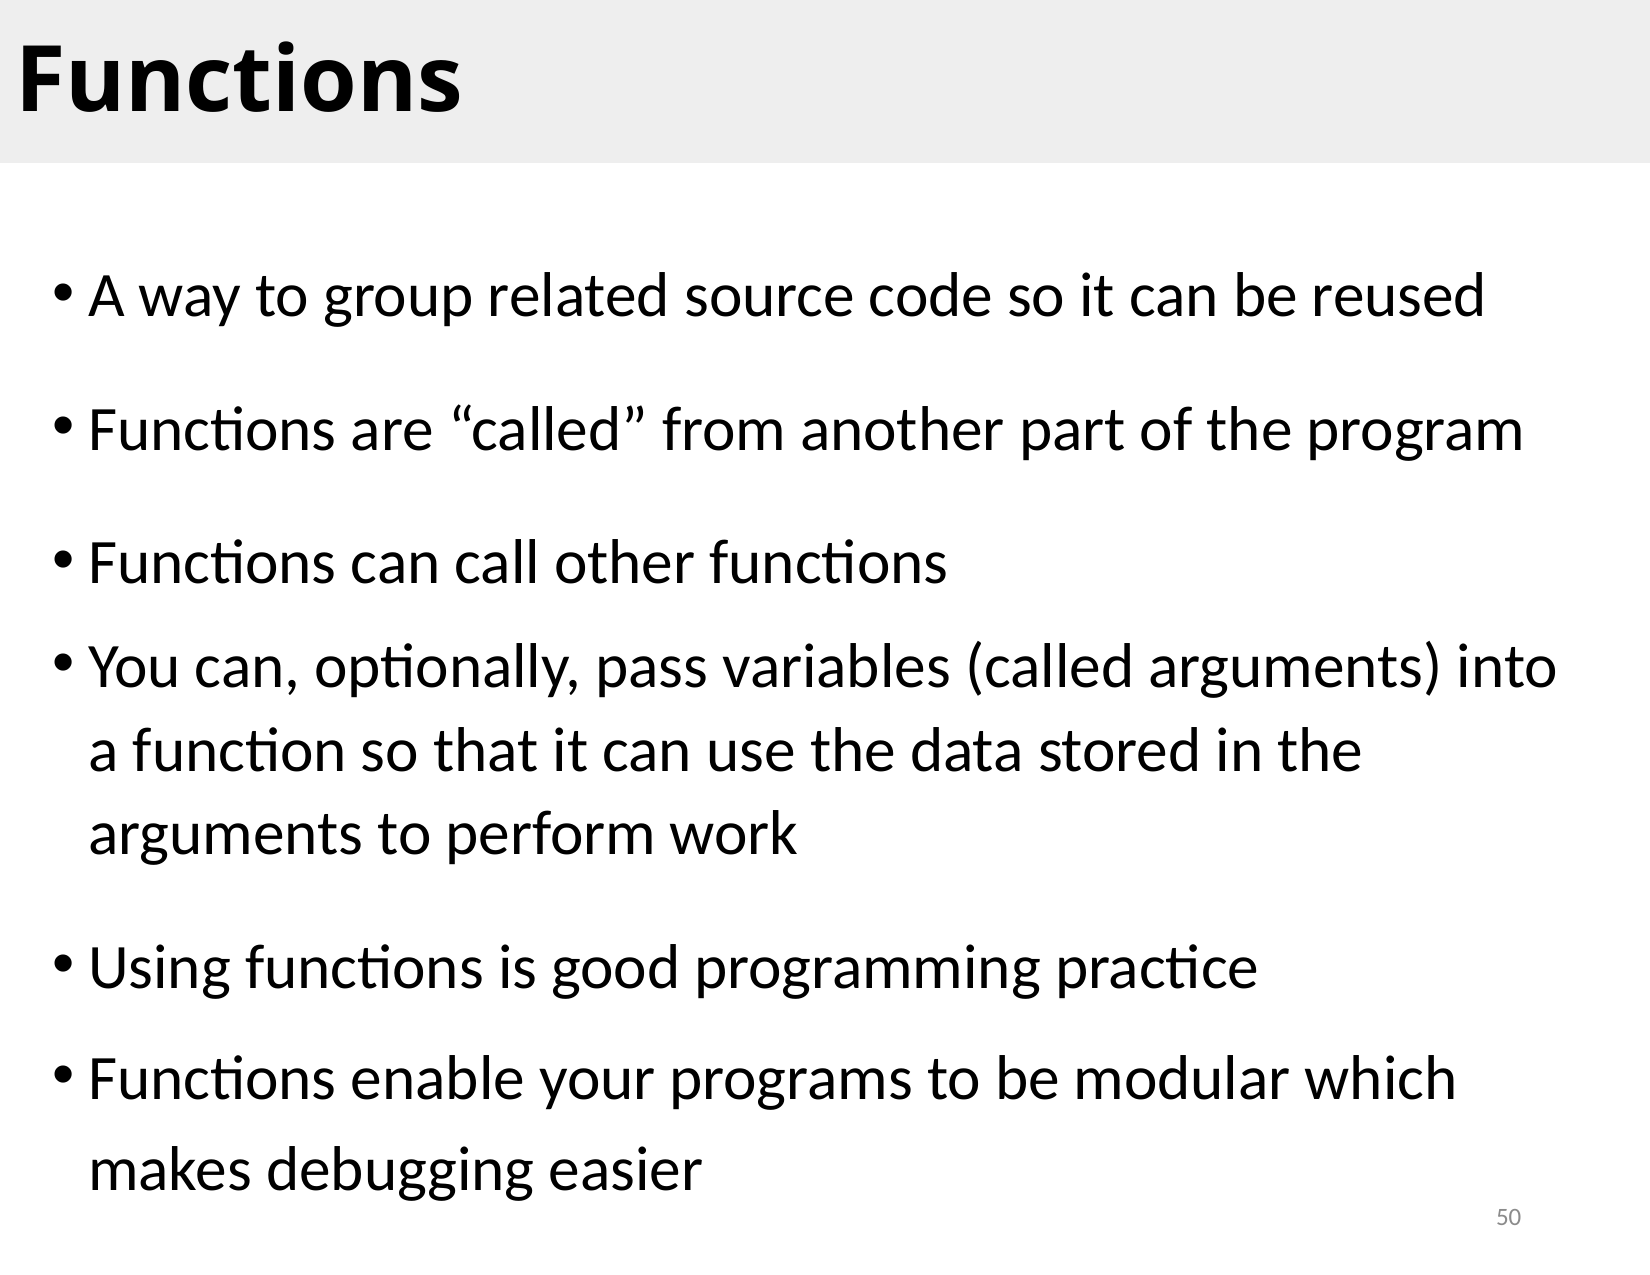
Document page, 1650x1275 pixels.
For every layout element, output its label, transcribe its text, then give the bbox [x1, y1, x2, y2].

title Functions [0, 0, 1650, 163]
list A way to group related source code so it can be reused Functions are “called” from another part of the program Functions can call other functions You can, optionally, pass variables (called arguments) into a function so that it can use the data stored in the arguments to perform work Using functions is good programming practice Functions enable your programs to be modular which makes debugging easier [37, 207, 1595, 1225]
